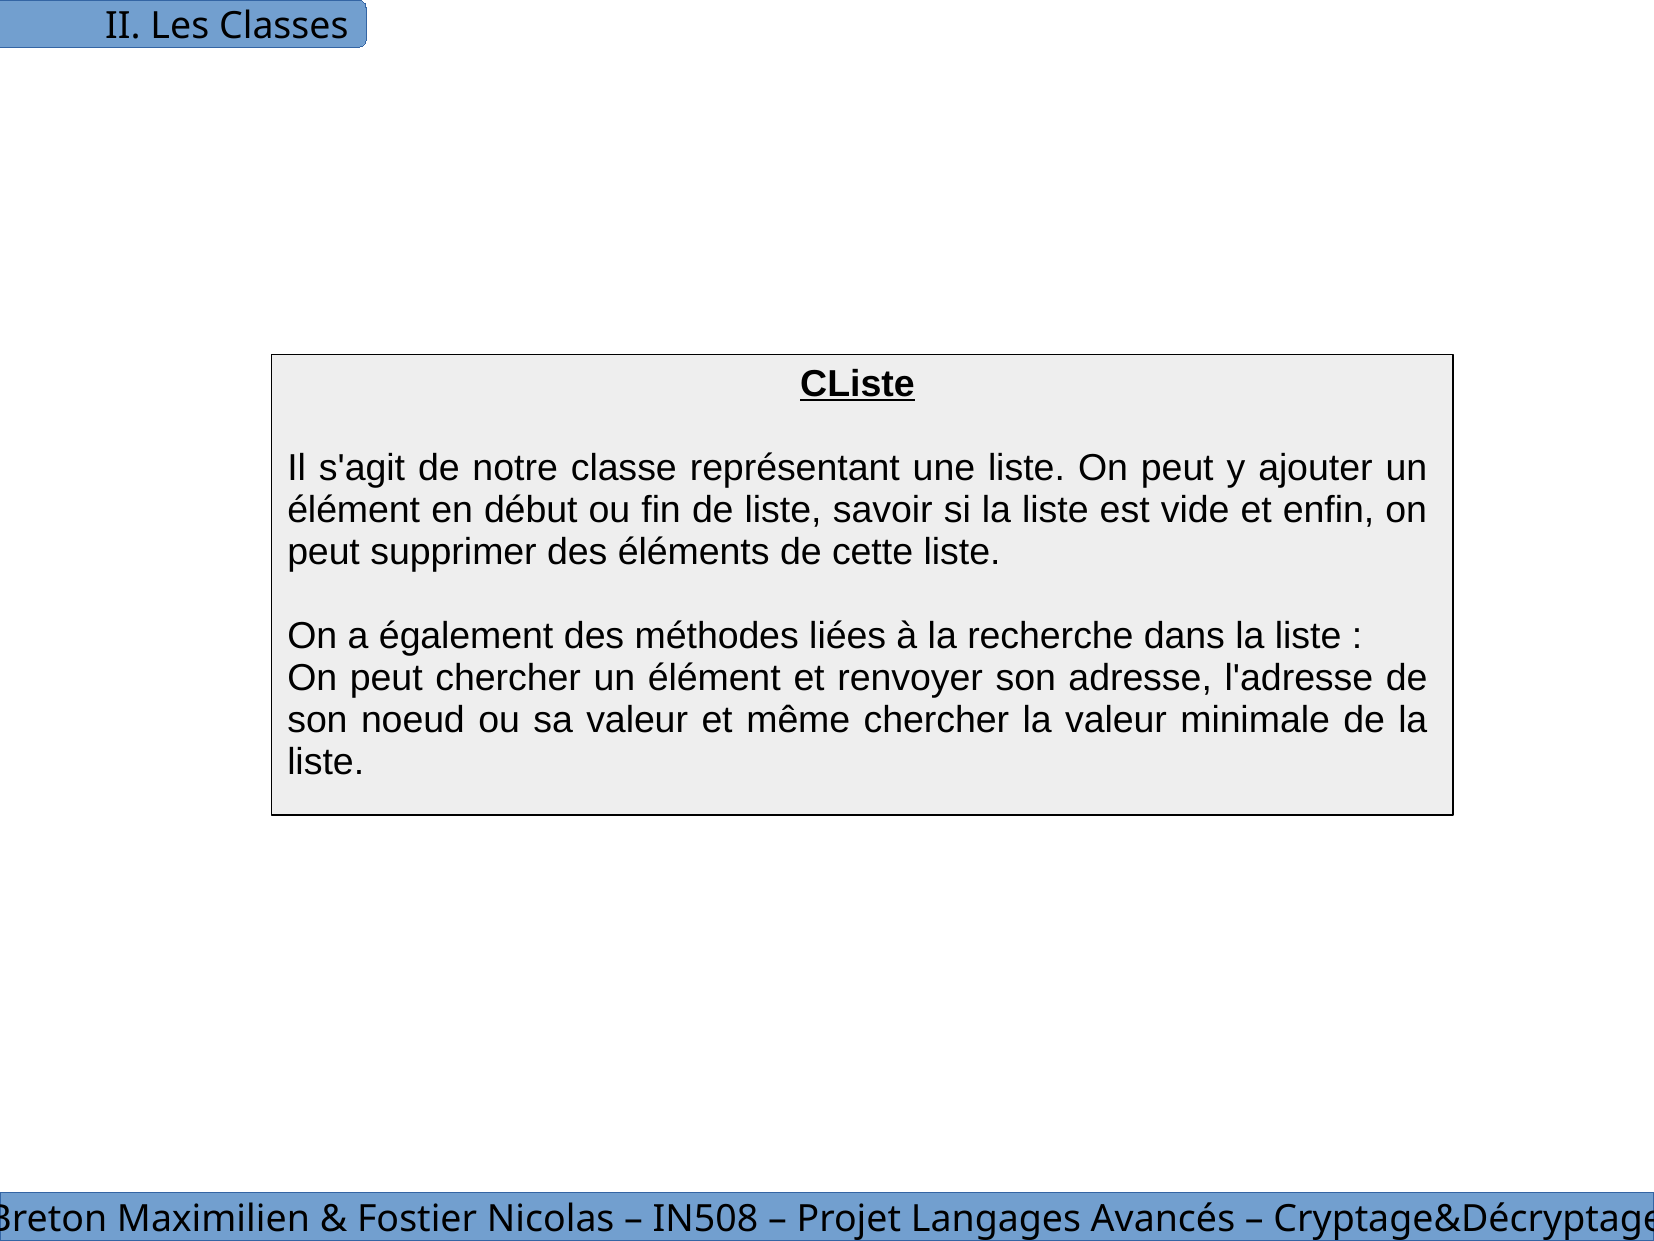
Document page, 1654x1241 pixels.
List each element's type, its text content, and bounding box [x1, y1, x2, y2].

text_box II. Les Classes [0, 0, 367, 48]
text_box CListe Il s'agit de notre classe représentant une liste. On peut y ajouter un élément en début ou fin de liste, savoir si la liste est vide et enfin, on peut supprimer des éléments de cette liste. On a également des méthodes liées à la recherche dans la liste : On peut chercher un élément et renvoyer son adresse, l'adresse de son noeud ou sa valeur et même chercher la valeur minimale de la liste. [271, 354, 1453, 815]
text_box Breton Maximilien & Fostier Nicolas – IN508 – Projet Langages Avancés – Cryptage&Décryptage [0, 1192, 1654, 1241]
